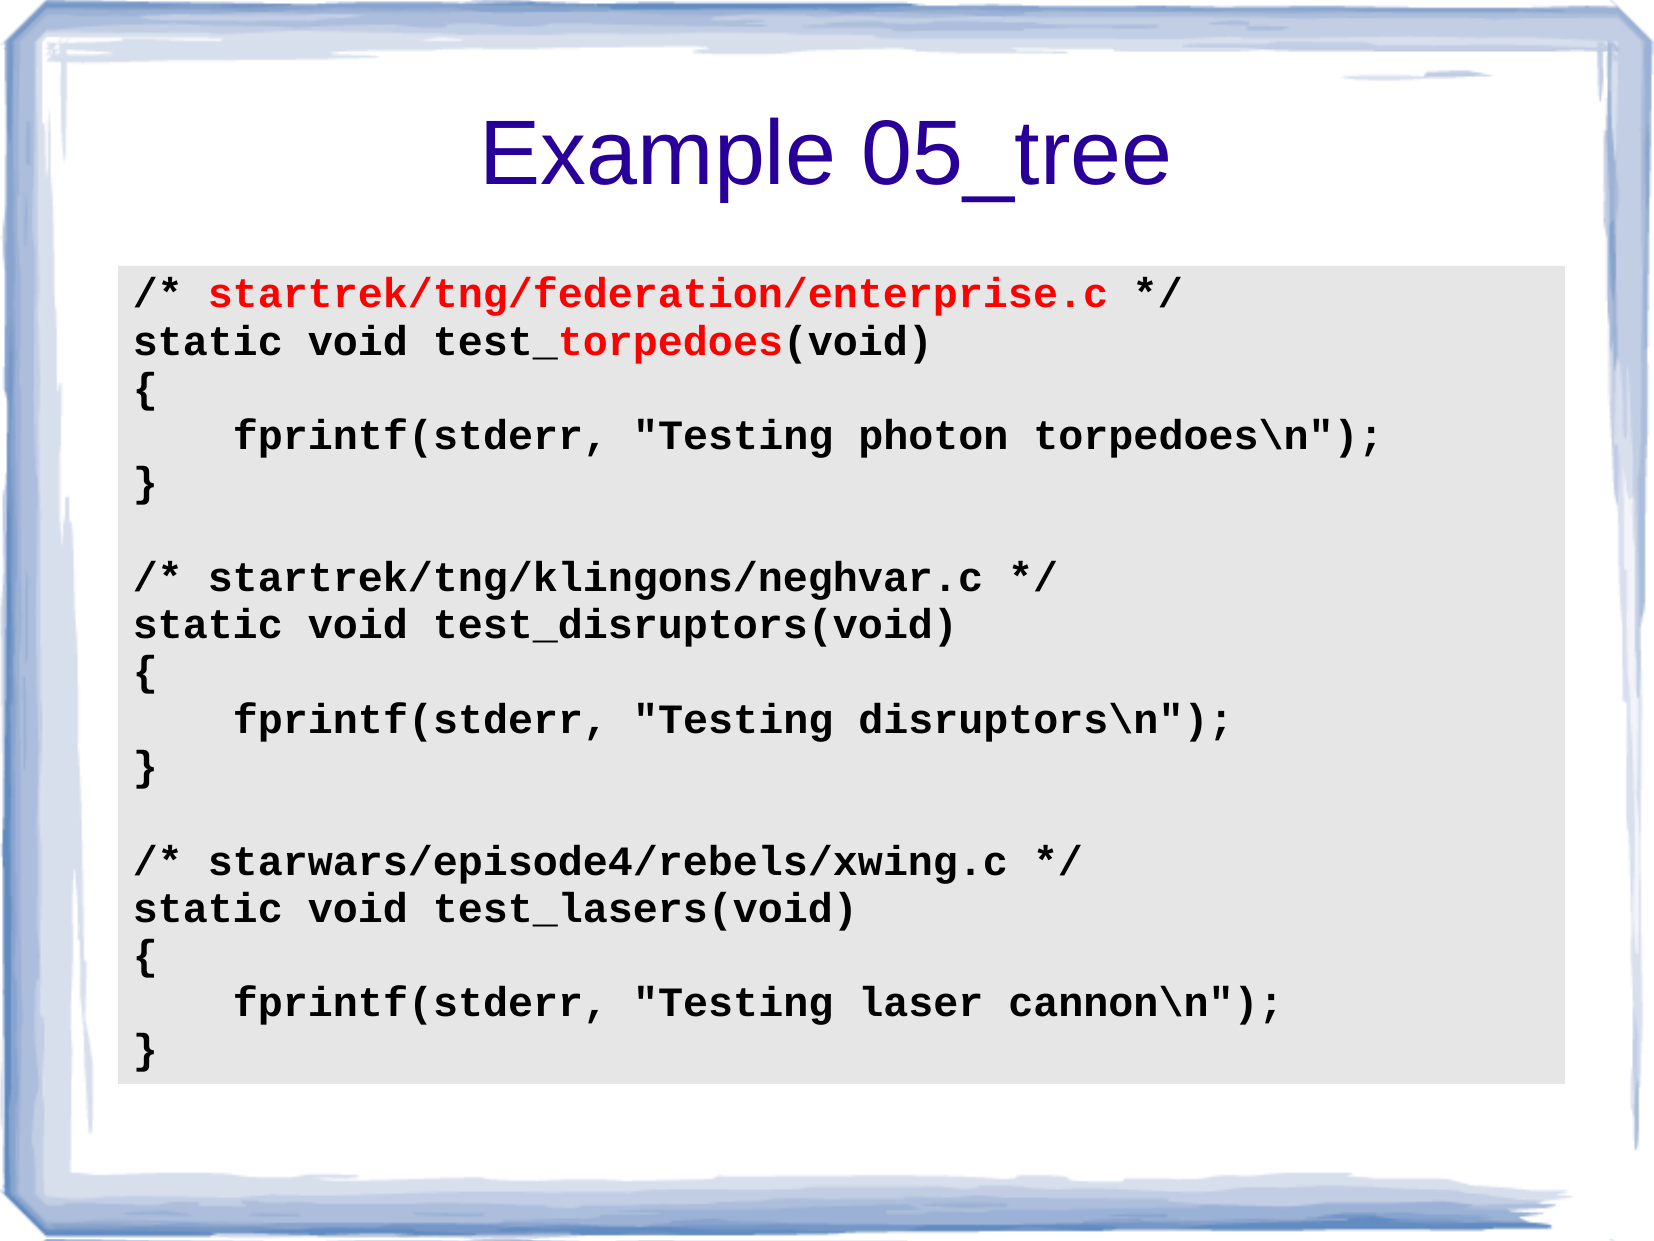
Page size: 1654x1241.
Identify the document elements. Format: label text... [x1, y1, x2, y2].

title Example 05_tree [82, 49, 1571, 257]
text_box /* startrek/tng/federation/enterprise.c */ static void test_torpedoes(void) { fprintf(stderr, "Testing photon torpedoes\n"); } /* startrek/tng/klingons/neghvar.c */ static void test_disruptors(void) { fprintf(stderr, "Testing disruptors\n"); } /* starwars/episode4/rebels/xwing.c */ static void test_lasers(void) { fprintf(stderr, "Testing laser cannon\n"); } [118, 265, 1565, 1084]
picture [0, 0, 1654, 1241]
